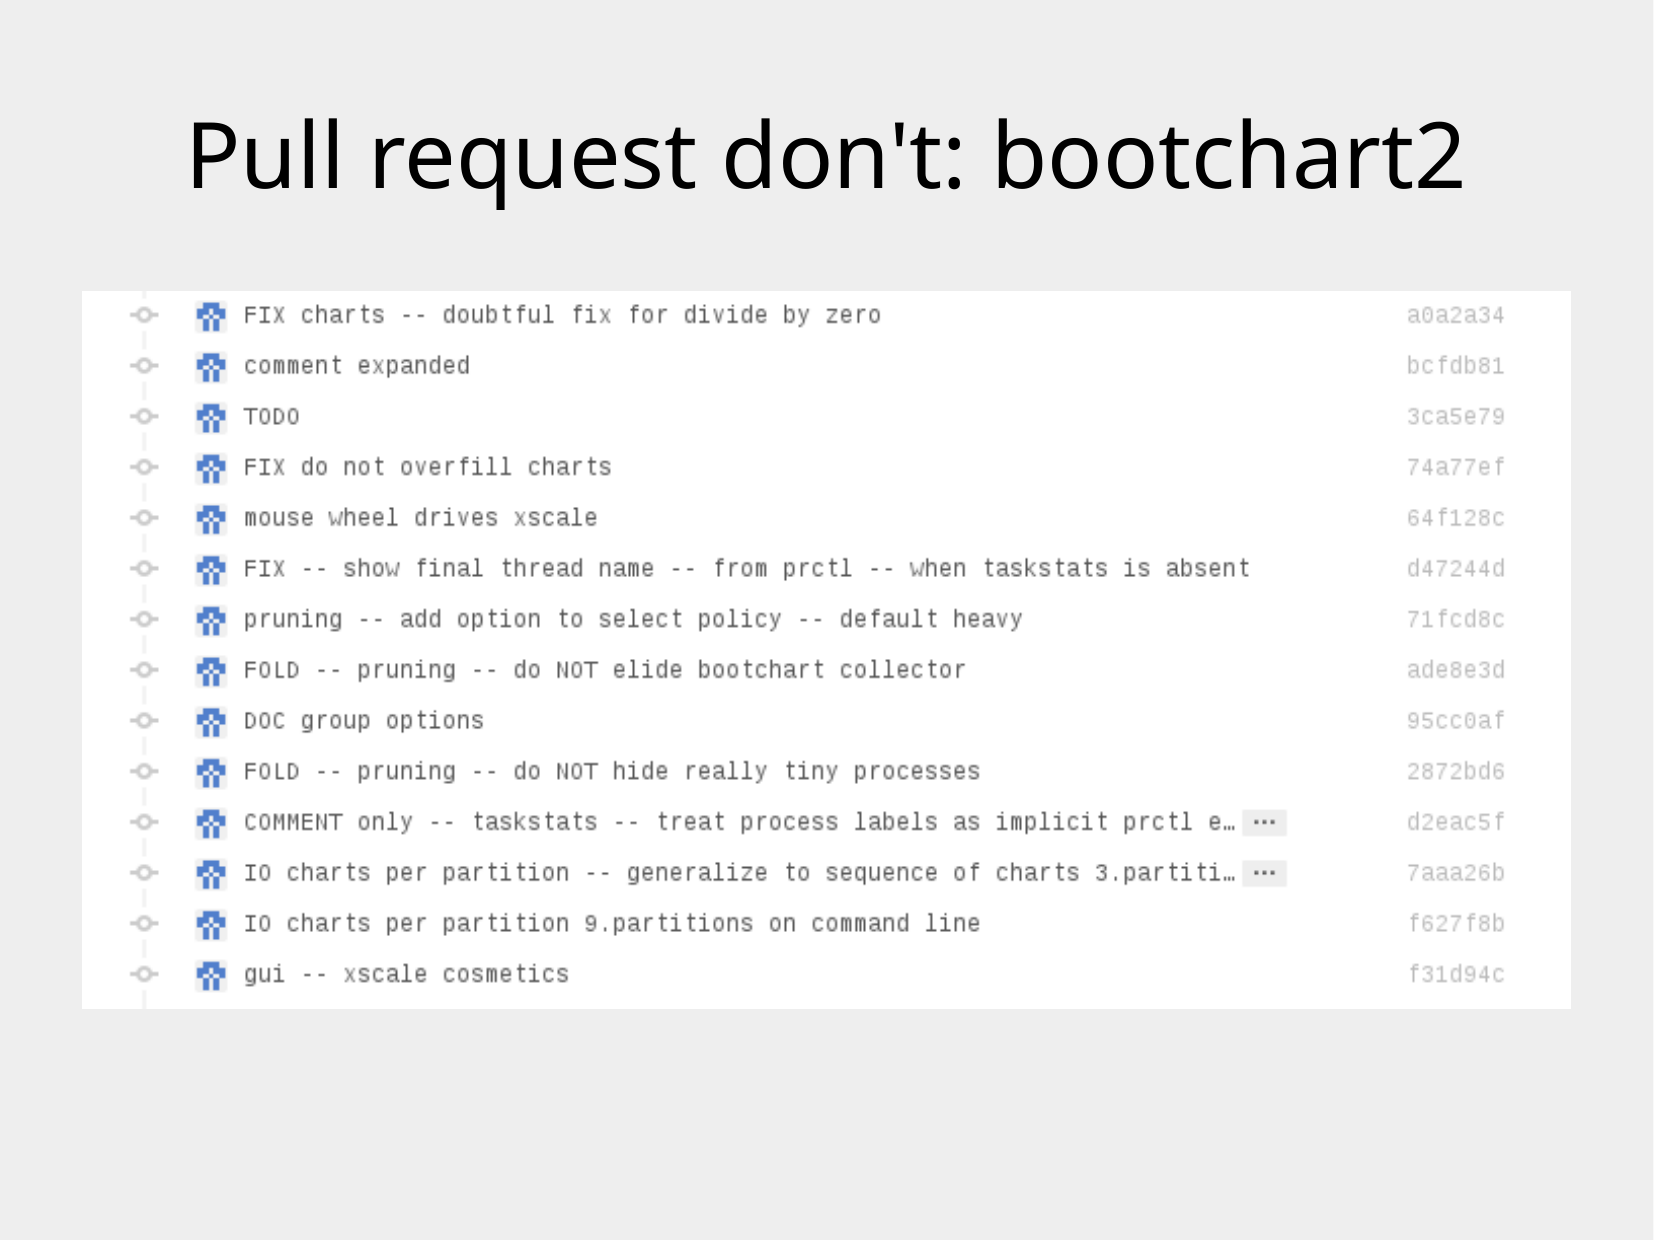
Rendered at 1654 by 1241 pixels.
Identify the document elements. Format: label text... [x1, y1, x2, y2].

title Pull request don't: bootchart2 [82, 49, 1571, 257]
picture [82, 291, 1571, 1009]
